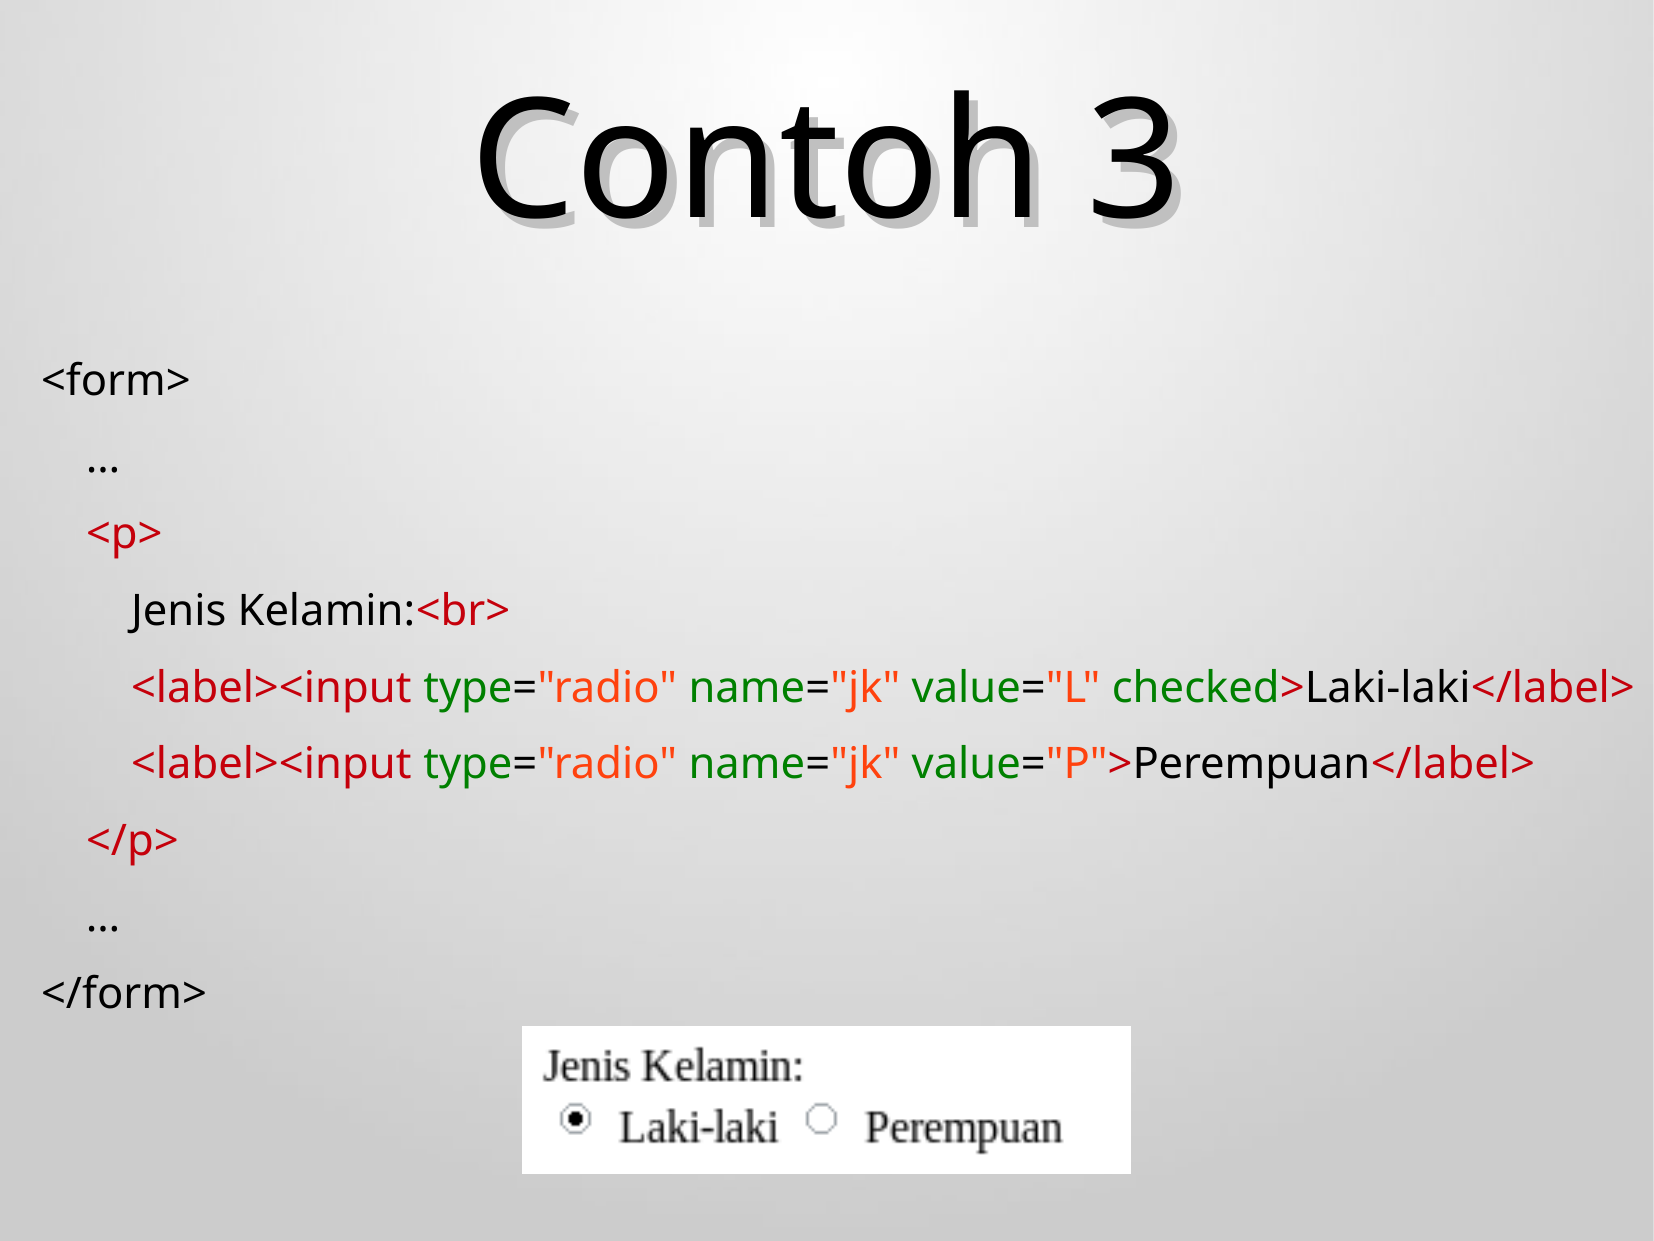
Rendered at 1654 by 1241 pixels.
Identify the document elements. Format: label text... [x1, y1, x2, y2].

picture [0, 0, 1654, 1241]
title Contoh 3 [82, 49, 1571, 257]
list <form> … <p> Jenis Kelamin:<br> <label><input type="radio" name="jk" value="L" checked>Laki-laki</label> <label><input type="radio" name="jk" value="P">Perempuan</label> </p> … </form> [0, 349, 1651, 1051]
